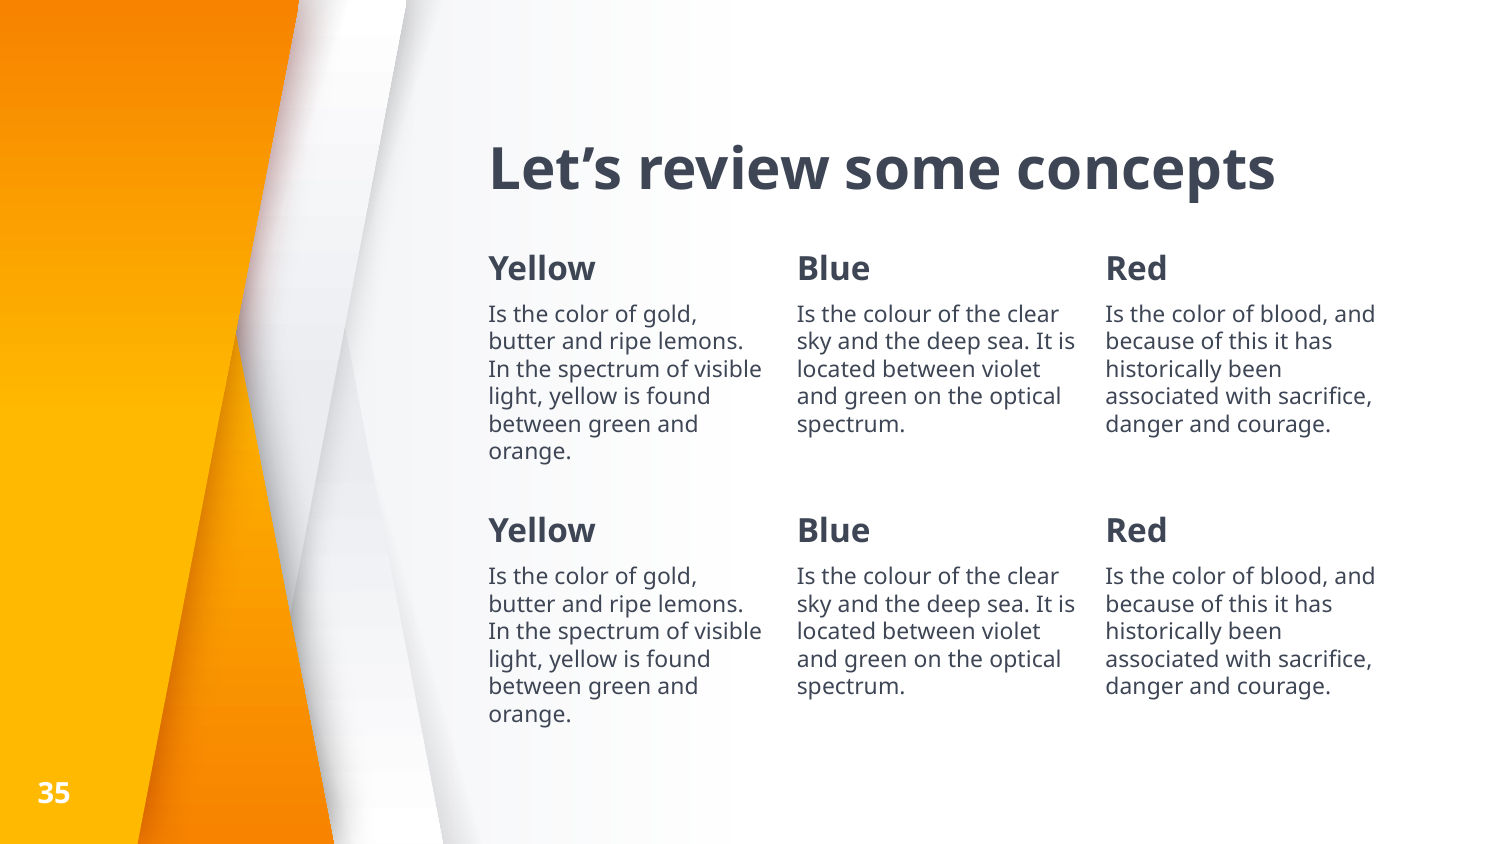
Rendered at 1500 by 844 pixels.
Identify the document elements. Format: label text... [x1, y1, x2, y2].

text_box Blue Is the colour of the clear sky and the deep sea. It is located between violet and green on the optical spectrum. [796, 247, 1076, 487]
text_box <número> [37, 773, 98, 816]
text_box Red Is the color of blood, and because of this it has historically been associated with sacrifice, danger and courage. [1105, 509, 1385, 749]
text_box Yellow Is the color of gold, butter and ripe lemons. In the spectrum of visible light, yellow is found between green and orange. [488, 509, 768, 749]
text_box Red Is the color of blood, and because of this it has historically been associated with sacrifice, danger and courage. [1105, 247, 1385, 487]
text_box Let’s review some concepts [488, 137, 1385, 202]
text_box Yellow Is the color of gold, butter and ripe lemons. In the spectrum of visible light, yellow is found between green and orange. [488, 247, 768, 487]
text_box Blue Is the colour of the clear sky and the deep sea. It is located between violet and green on the optical spectrum. [796, 509, 1076, 749]
